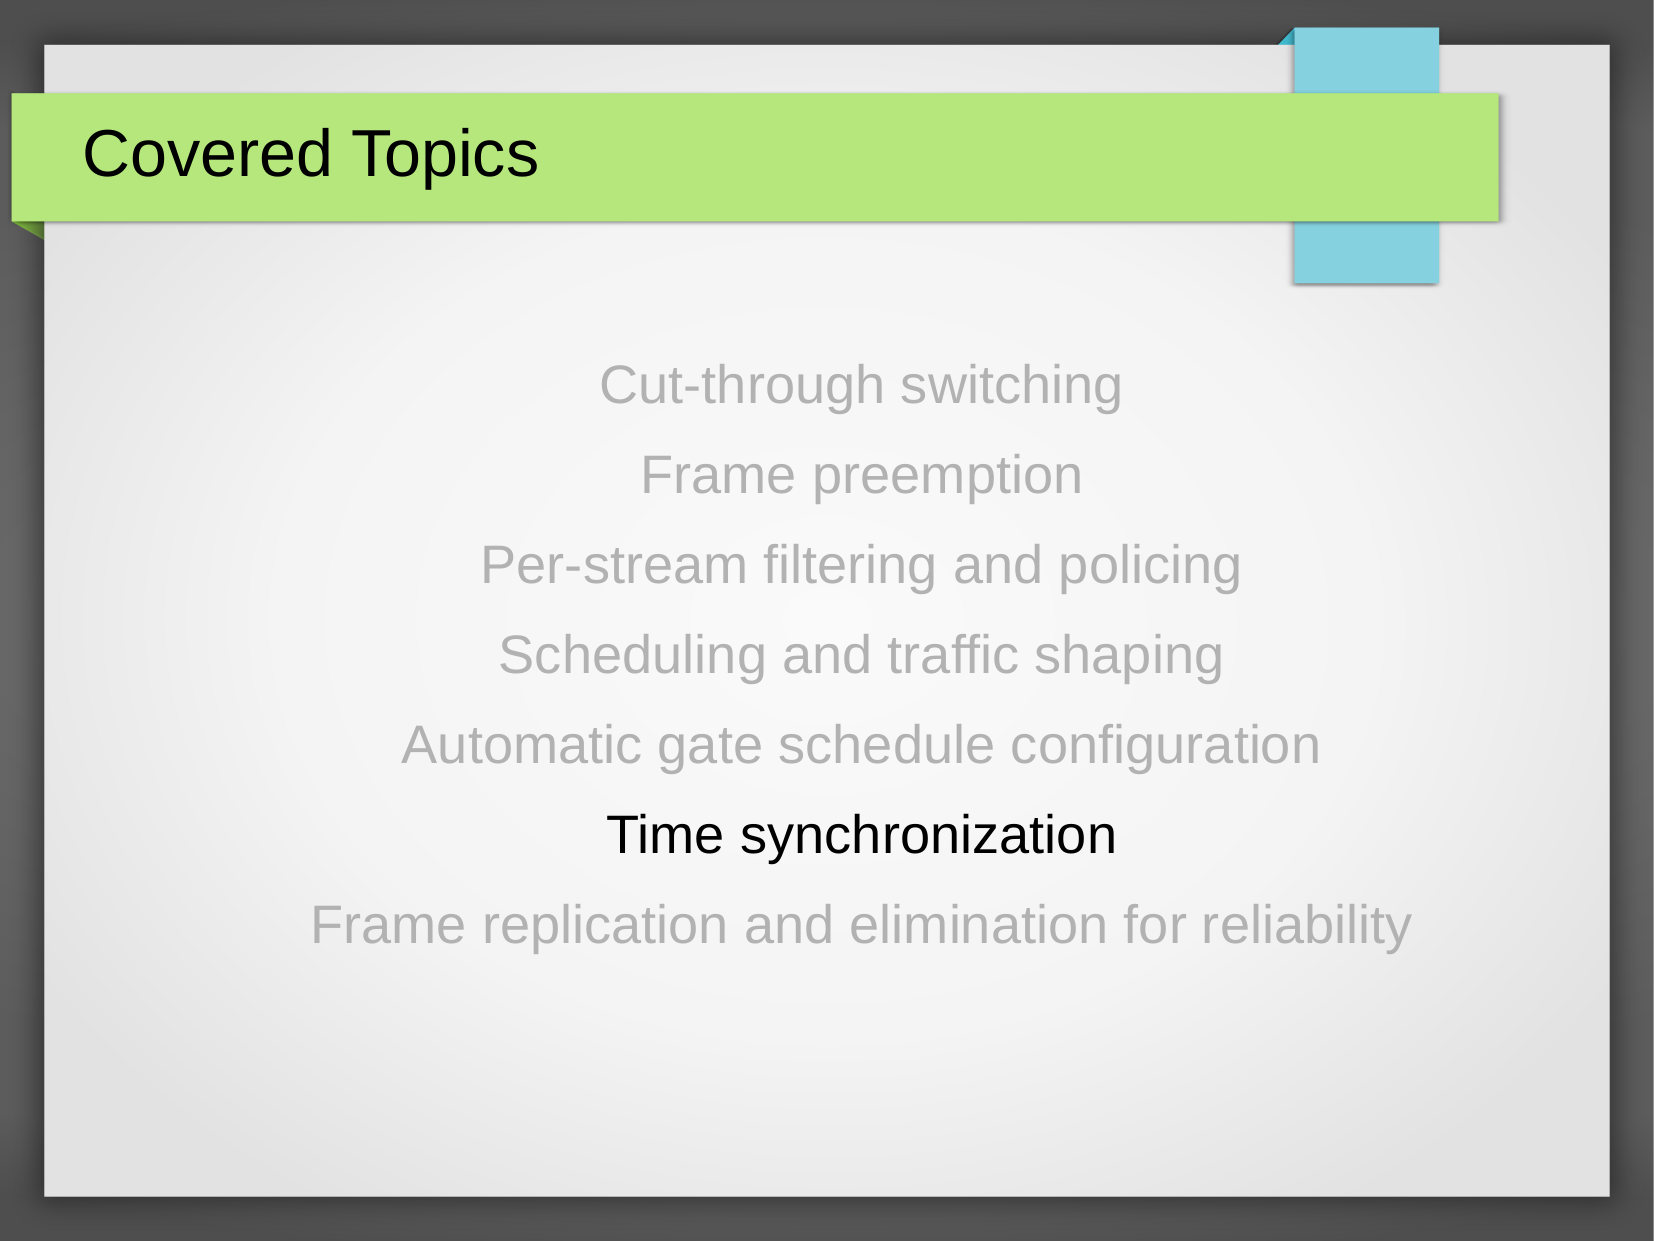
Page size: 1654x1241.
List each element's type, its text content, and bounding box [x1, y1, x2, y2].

title Covered Topics [82, 94, 1264, 213]
list Cut-through switching Frame preemption Per-stream filtering and policing Scheduling and traffic shaping Automatic gate schedule configuration Time synchronization Frame replication and elimination for reliability [82, 295, 1571, 1015]
picture [0, 0, 1654, 1241]
